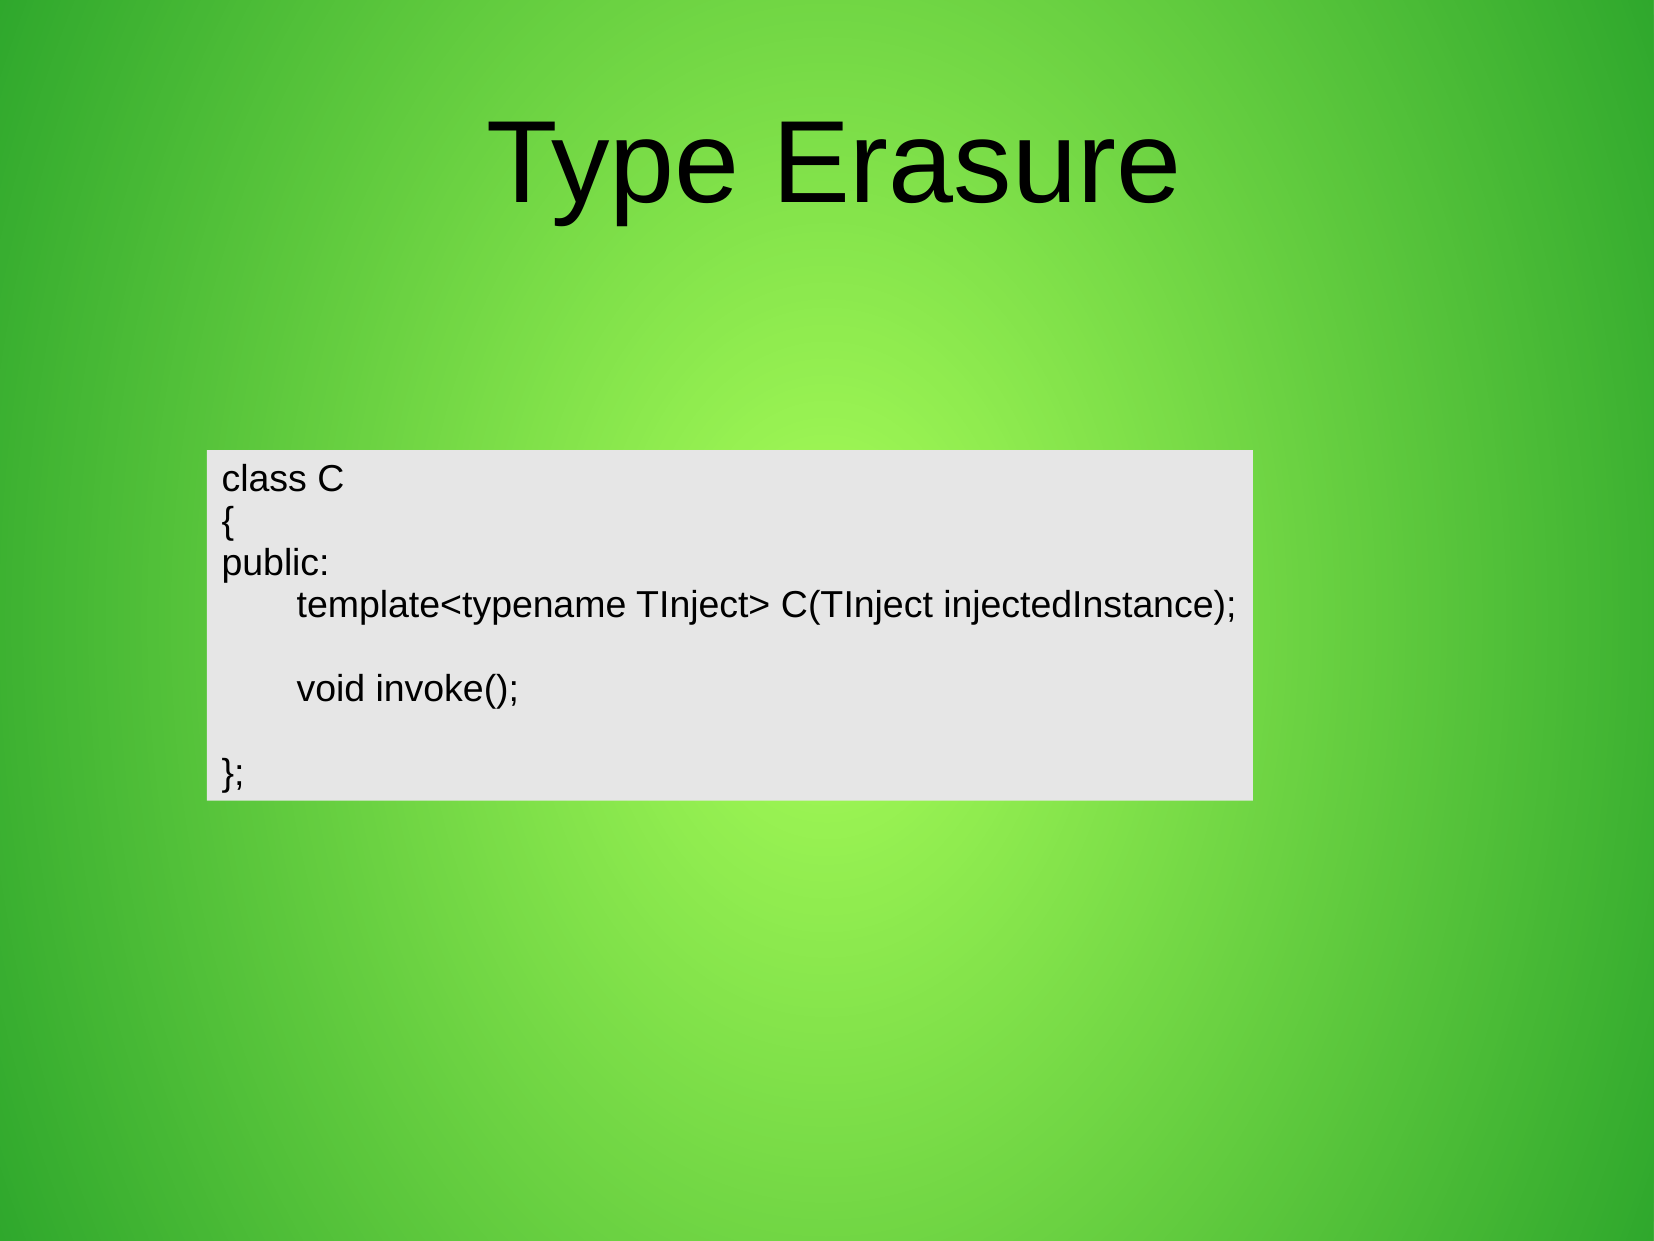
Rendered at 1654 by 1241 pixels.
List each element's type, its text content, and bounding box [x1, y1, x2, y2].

title Type Erasure [90, 60, 1579, 265]
text_box class C { public: template<typename TInject> C(TInject injectedInstance); void invoke(); }; [206, 450, 1253, 801]
